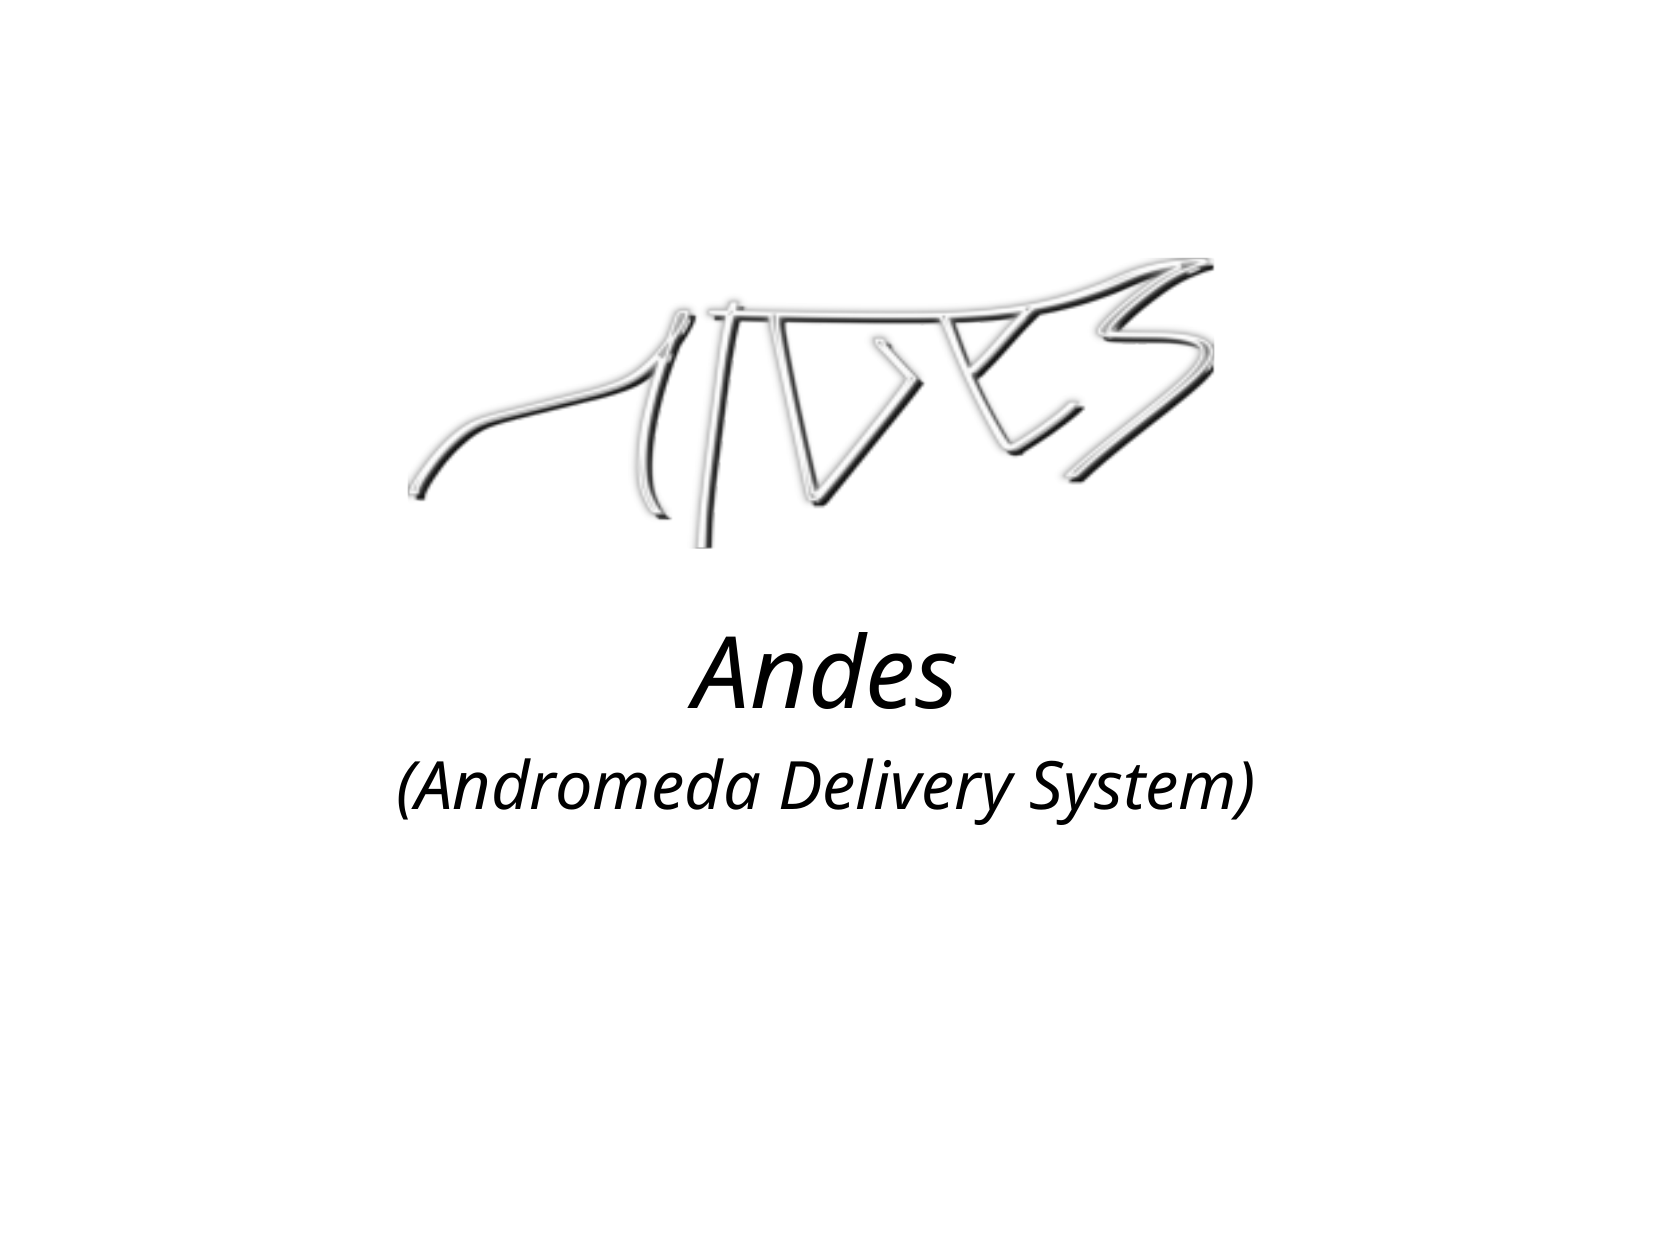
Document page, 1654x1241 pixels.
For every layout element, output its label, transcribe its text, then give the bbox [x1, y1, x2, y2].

subtitle Andes (Andromeda Delivery System) [82, 49, 1571, 1109]
picture [337, 226, 1276, 563]
